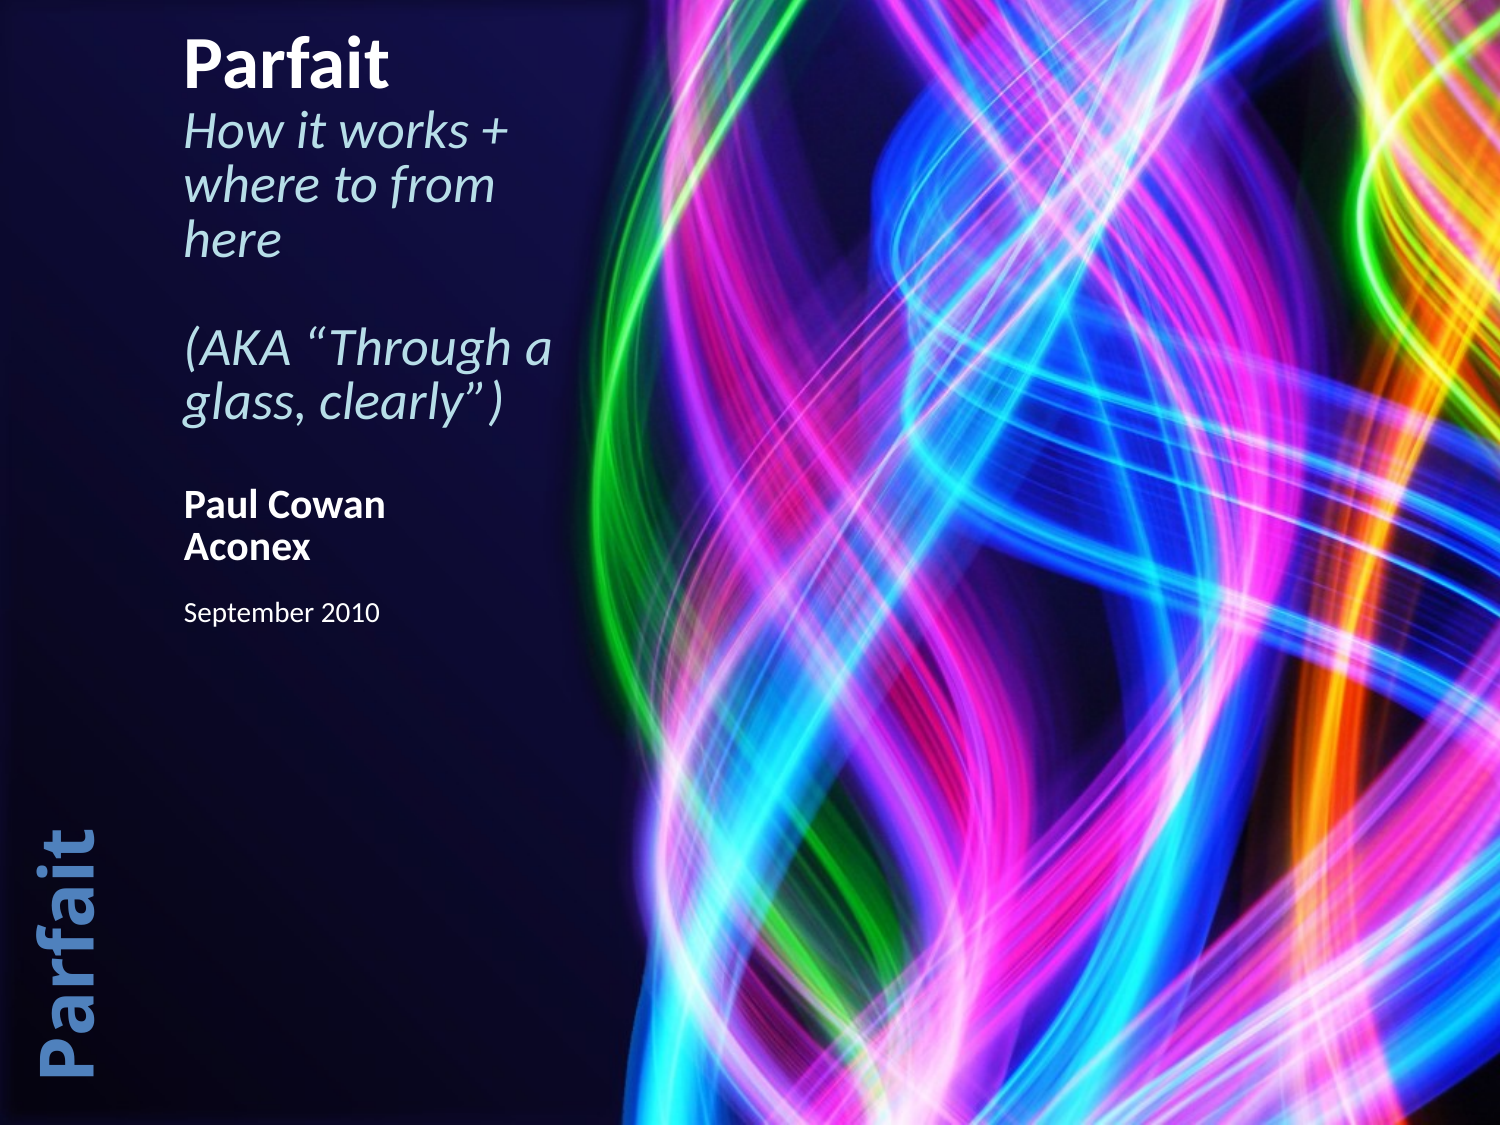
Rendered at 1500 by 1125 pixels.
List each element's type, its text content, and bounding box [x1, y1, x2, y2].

text_box Parfait How it works + where to from here (AKA “Through a glass, clearly”) Paul Cowan Aconex September 2010 [169, 25, 621, 1080]
picture [0, 0, 1500, 1125]
title Parfait [5, 19, 302, 1099]
